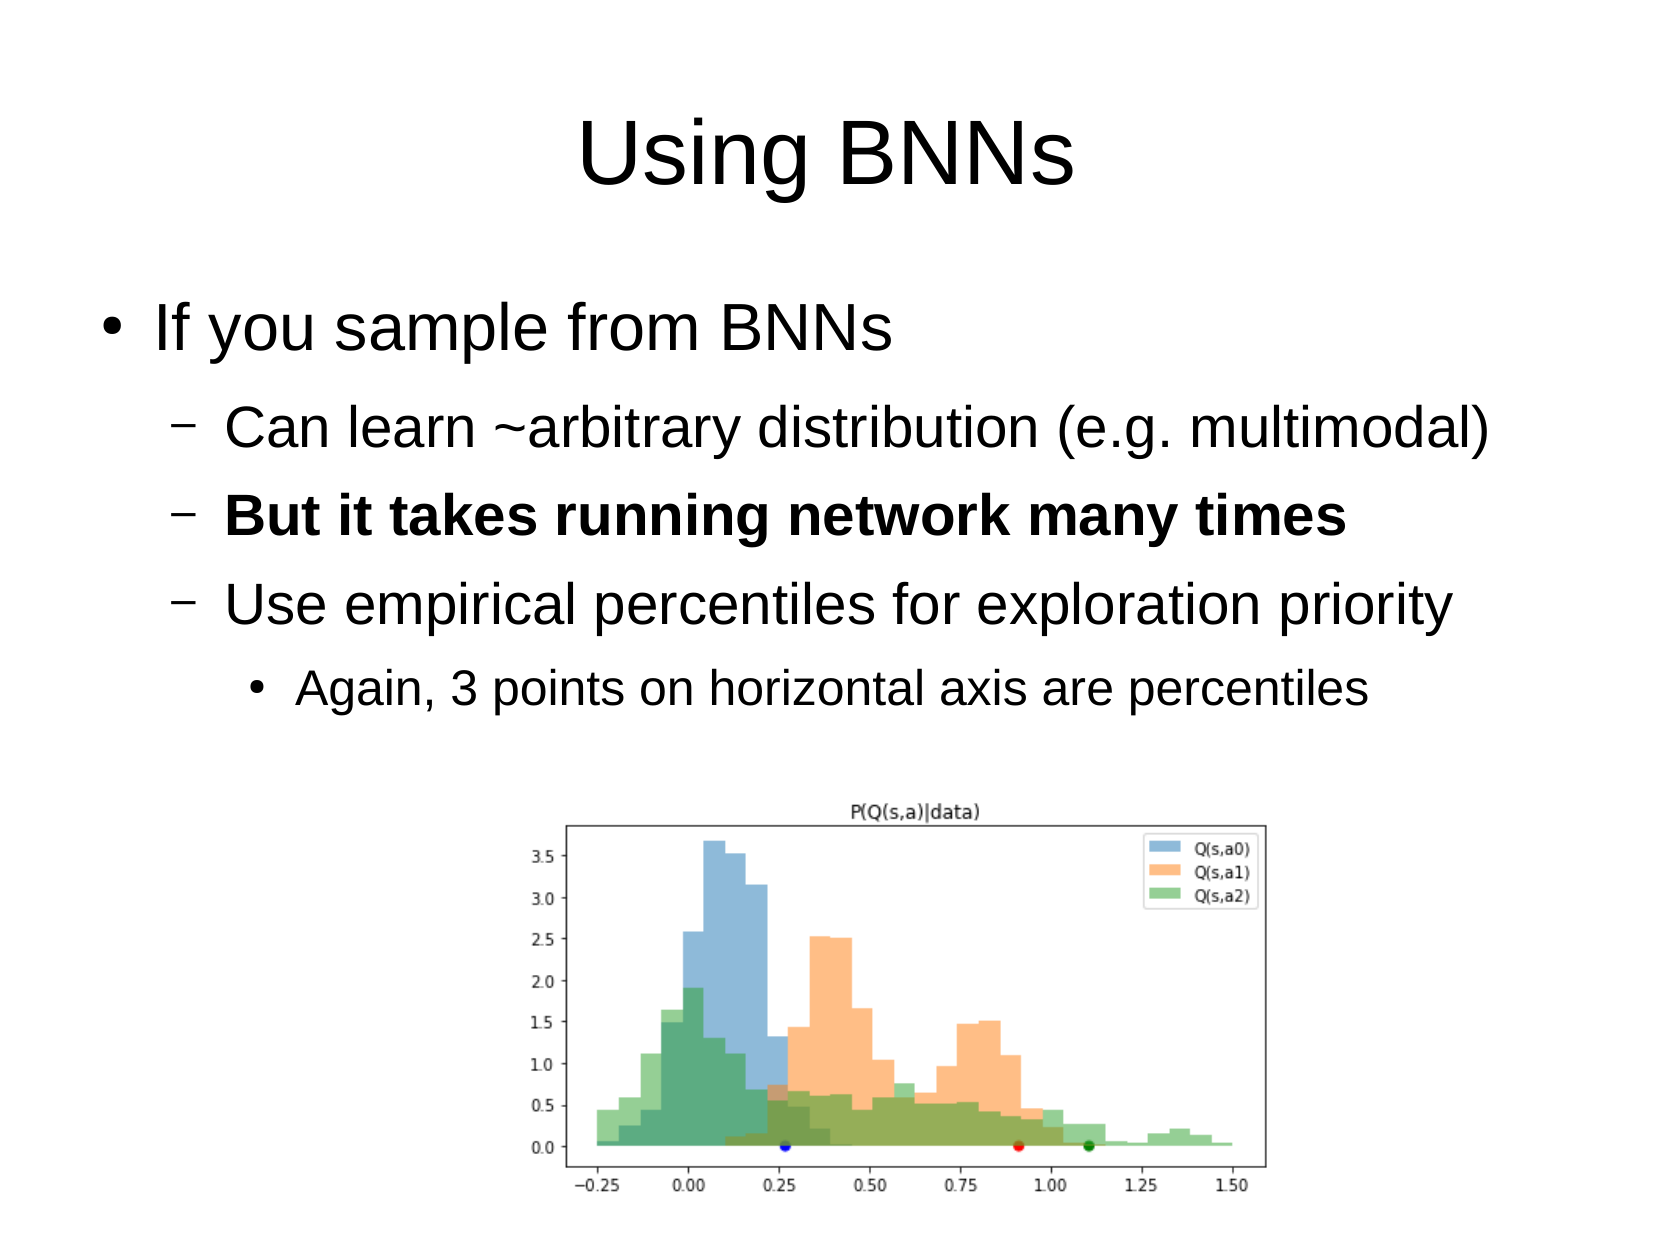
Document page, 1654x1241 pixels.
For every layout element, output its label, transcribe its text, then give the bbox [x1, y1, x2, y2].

list If you sample from BNNs Can learn ~arbitrary distribution (e.g. multimodal) But it takes running network many times Use empirical percentiles for exploration priority Again, 3 points on horizontal axis are percentiles [82, 290, 1571, 1010]
picture [519, 791, 1281, 1205]
title Using BNNs [82, 49, 1571, 257]
